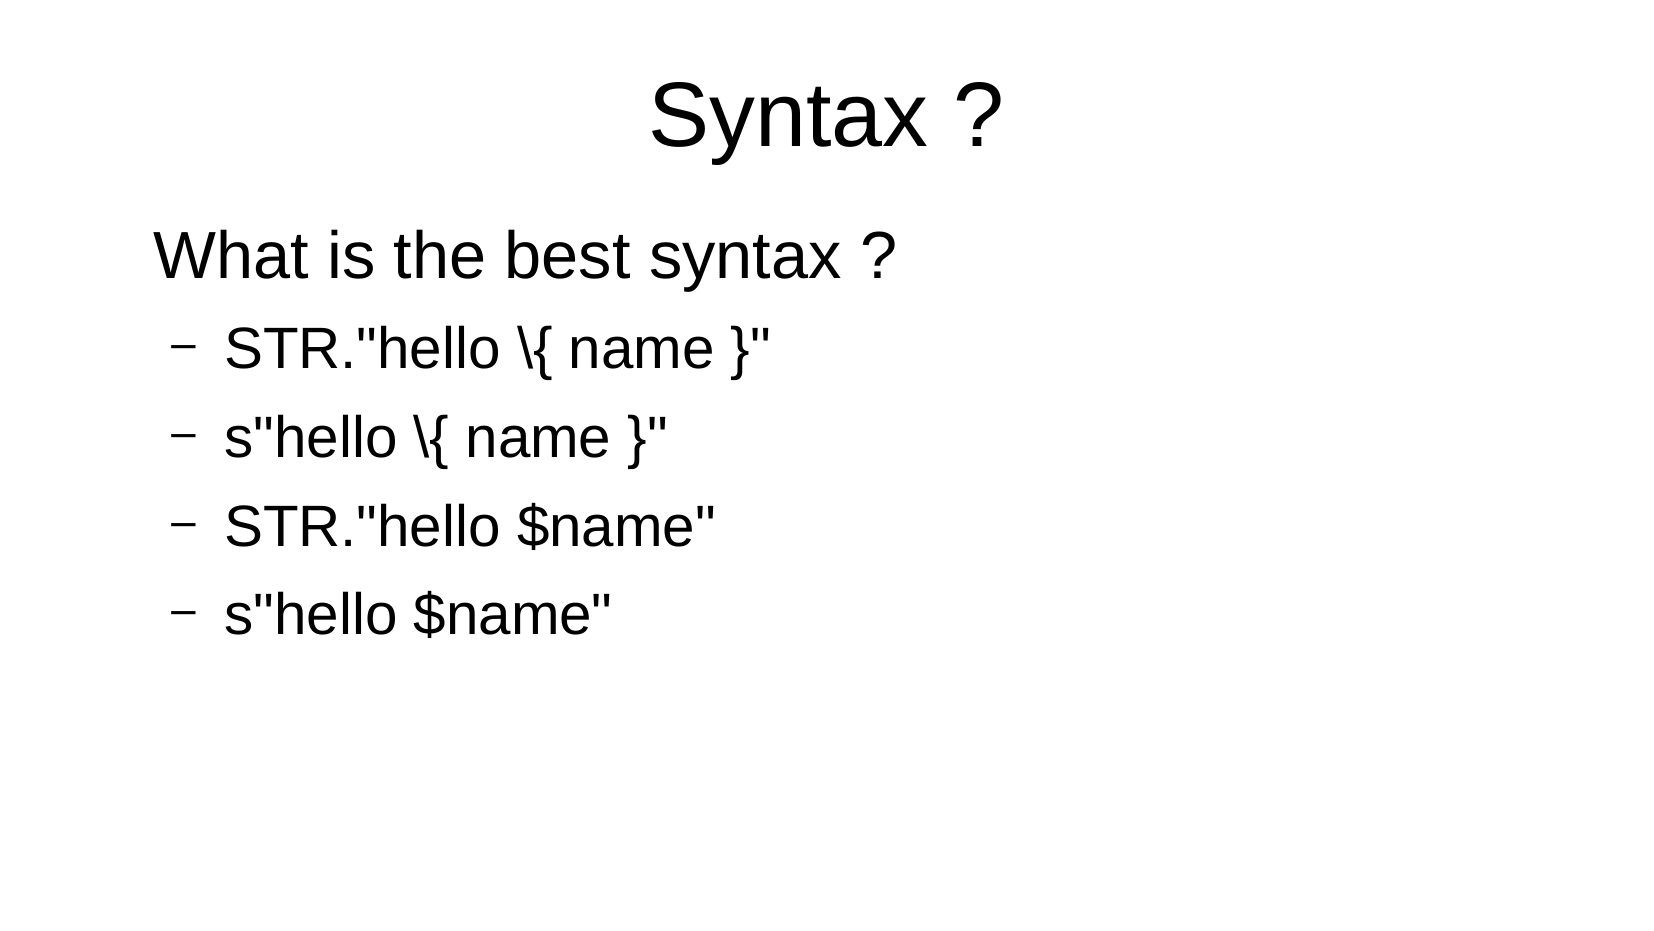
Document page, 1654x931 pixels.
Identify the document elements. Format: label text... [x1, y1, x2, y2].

title Syntax ? [82, 37, 1571, 193]
list What is the best syntax ? STR."hello \{ name }" s"hello \{ name }" STR."hello $name" s"hello $name" [82, 217, 1571, 758]
